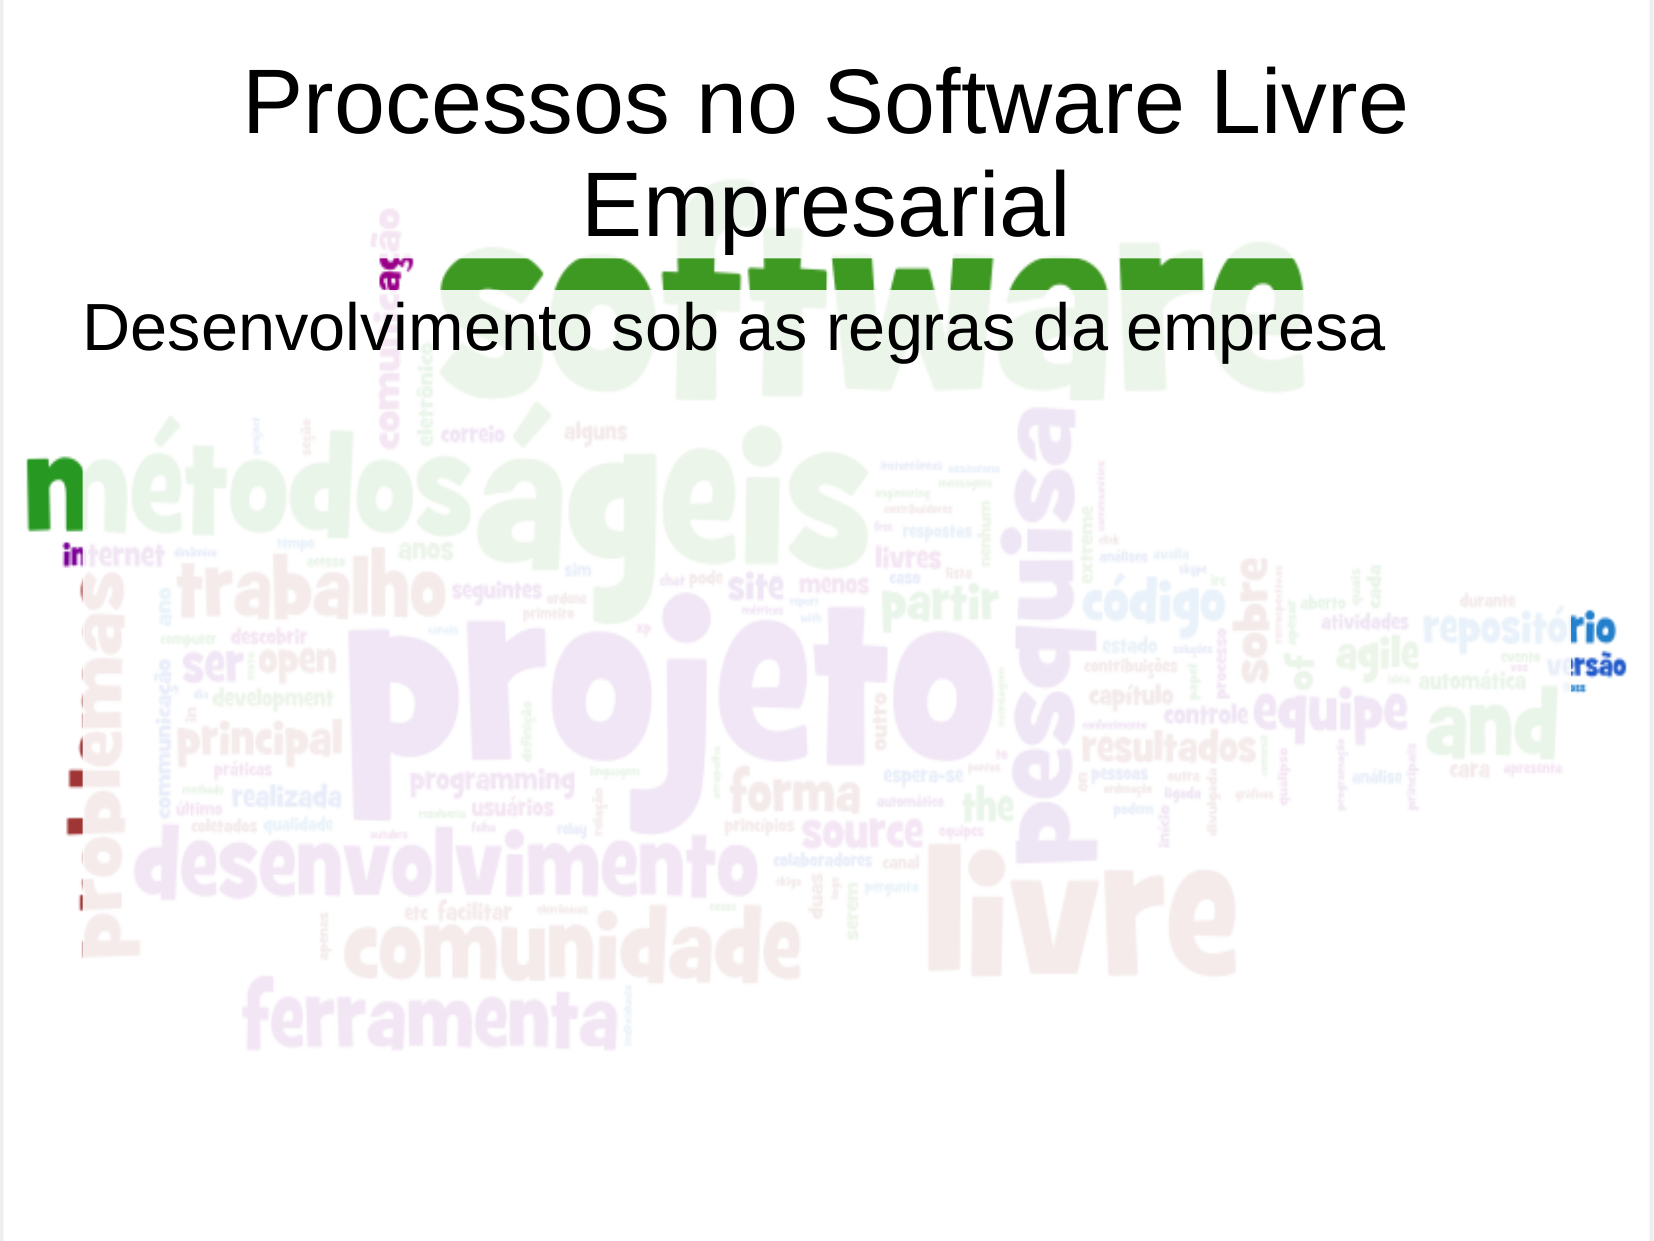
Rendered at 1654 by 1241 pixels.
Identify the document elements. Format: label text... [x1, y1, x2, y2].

title Processos no Software Livre Empresarial [82, 47, 1571, 259]
list Desenvolvimento sob as regras da empresa [82, 290, 1571, 1109]
picture [0, 0, 1654, 1241]
